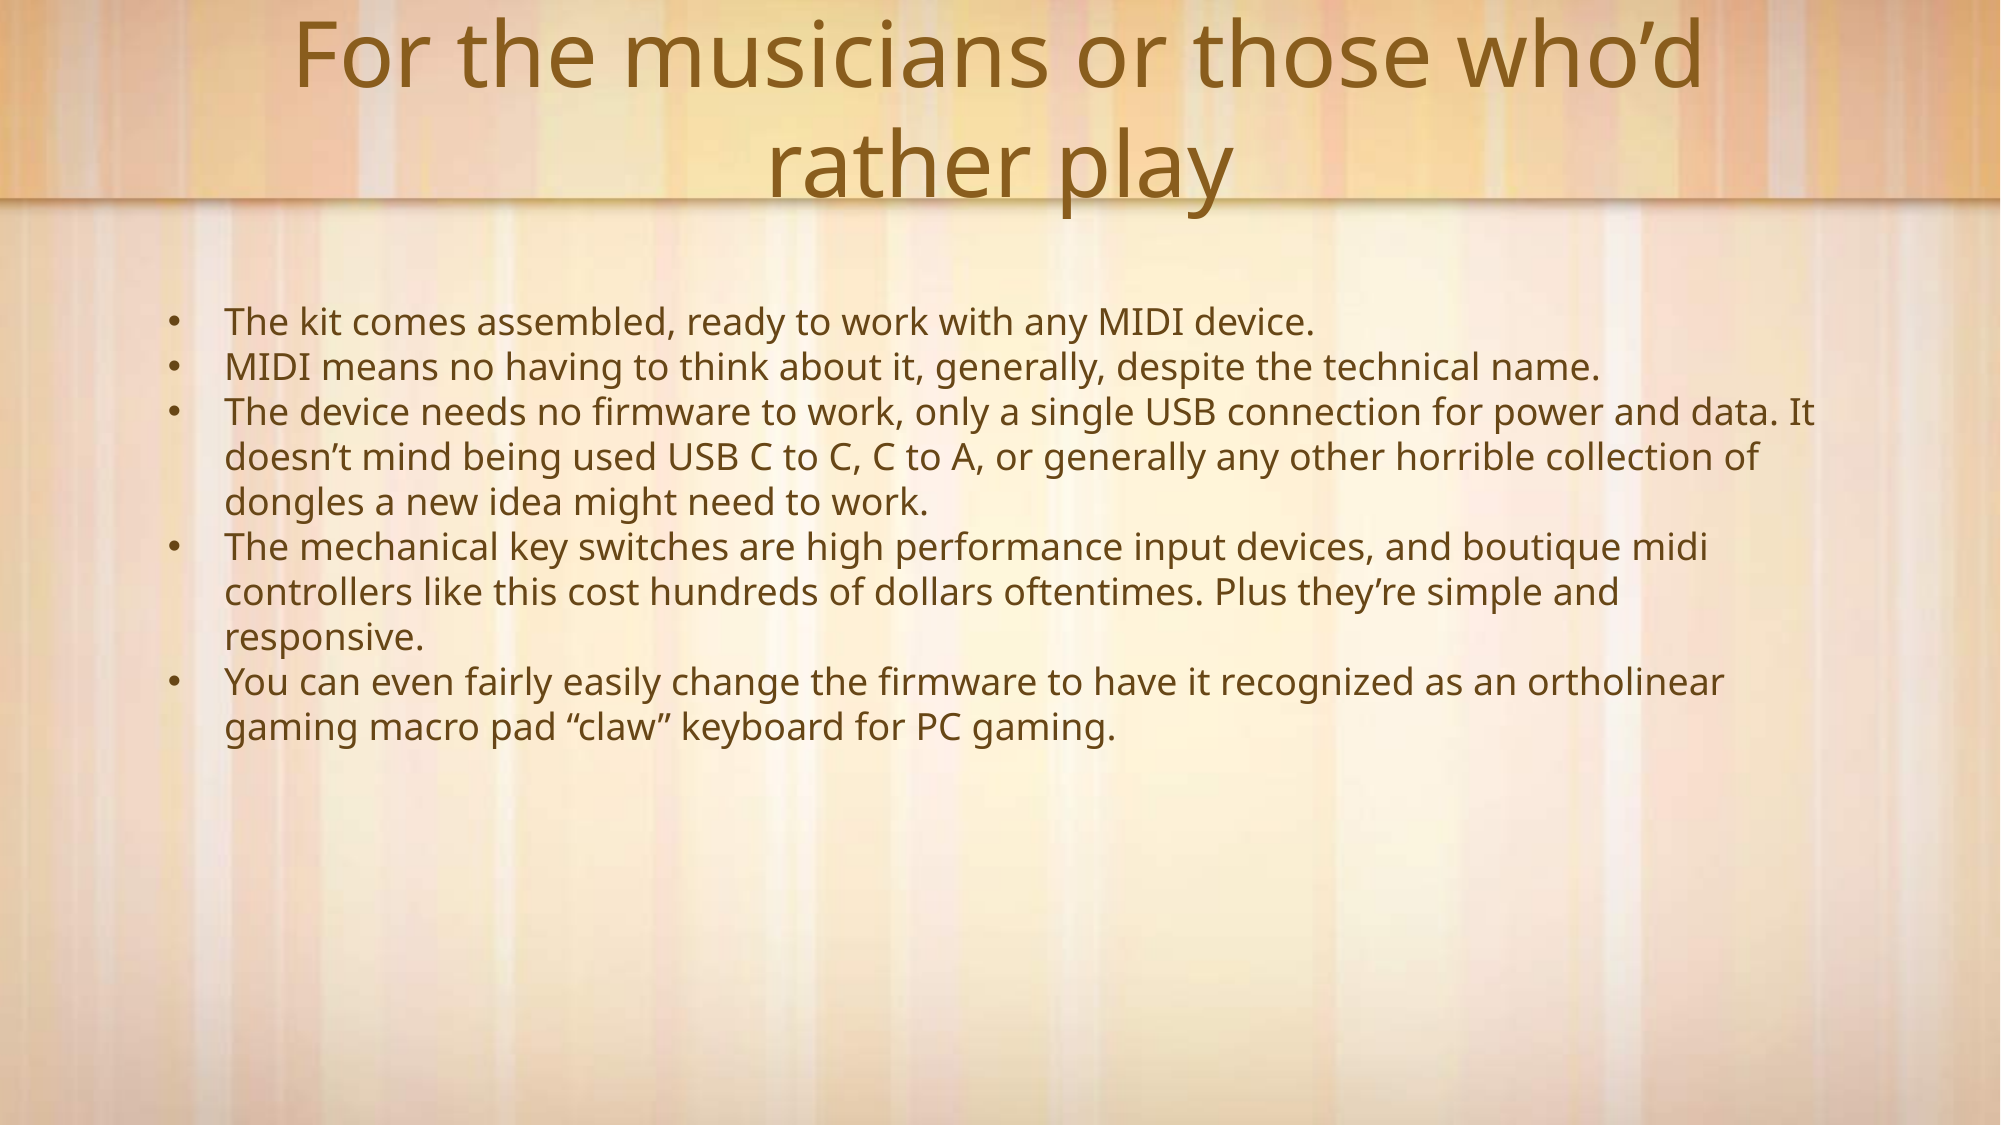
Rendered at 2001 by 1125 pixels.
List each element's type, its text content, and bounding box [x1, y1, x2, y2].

title For the musicians or those who’d rather play [151, 19, 1849, 192]
picture [0, 0, 2001, 1125]
list The kit comes assembled, ready to work with any MIDI device. MIDI means no having to think about it, generally, despite the technical name. The device needs no firmware to work, only a single USB connection for power and data. It doesn’t mind being used USB C to C, C to A, or generally any other horrible collection of dongles a new idea might need to work. The mechanical key switches are high performance input devices, and boutique midi controllers like this cost hundreds of dollars oftentimes. Plus they’re simple and responsive. You can even fairly easily change the firmware to have it recognized as an ortholinear gaming macro pad “claw” keyboard for PC gaming. [152, 290, 1848, 1000]
